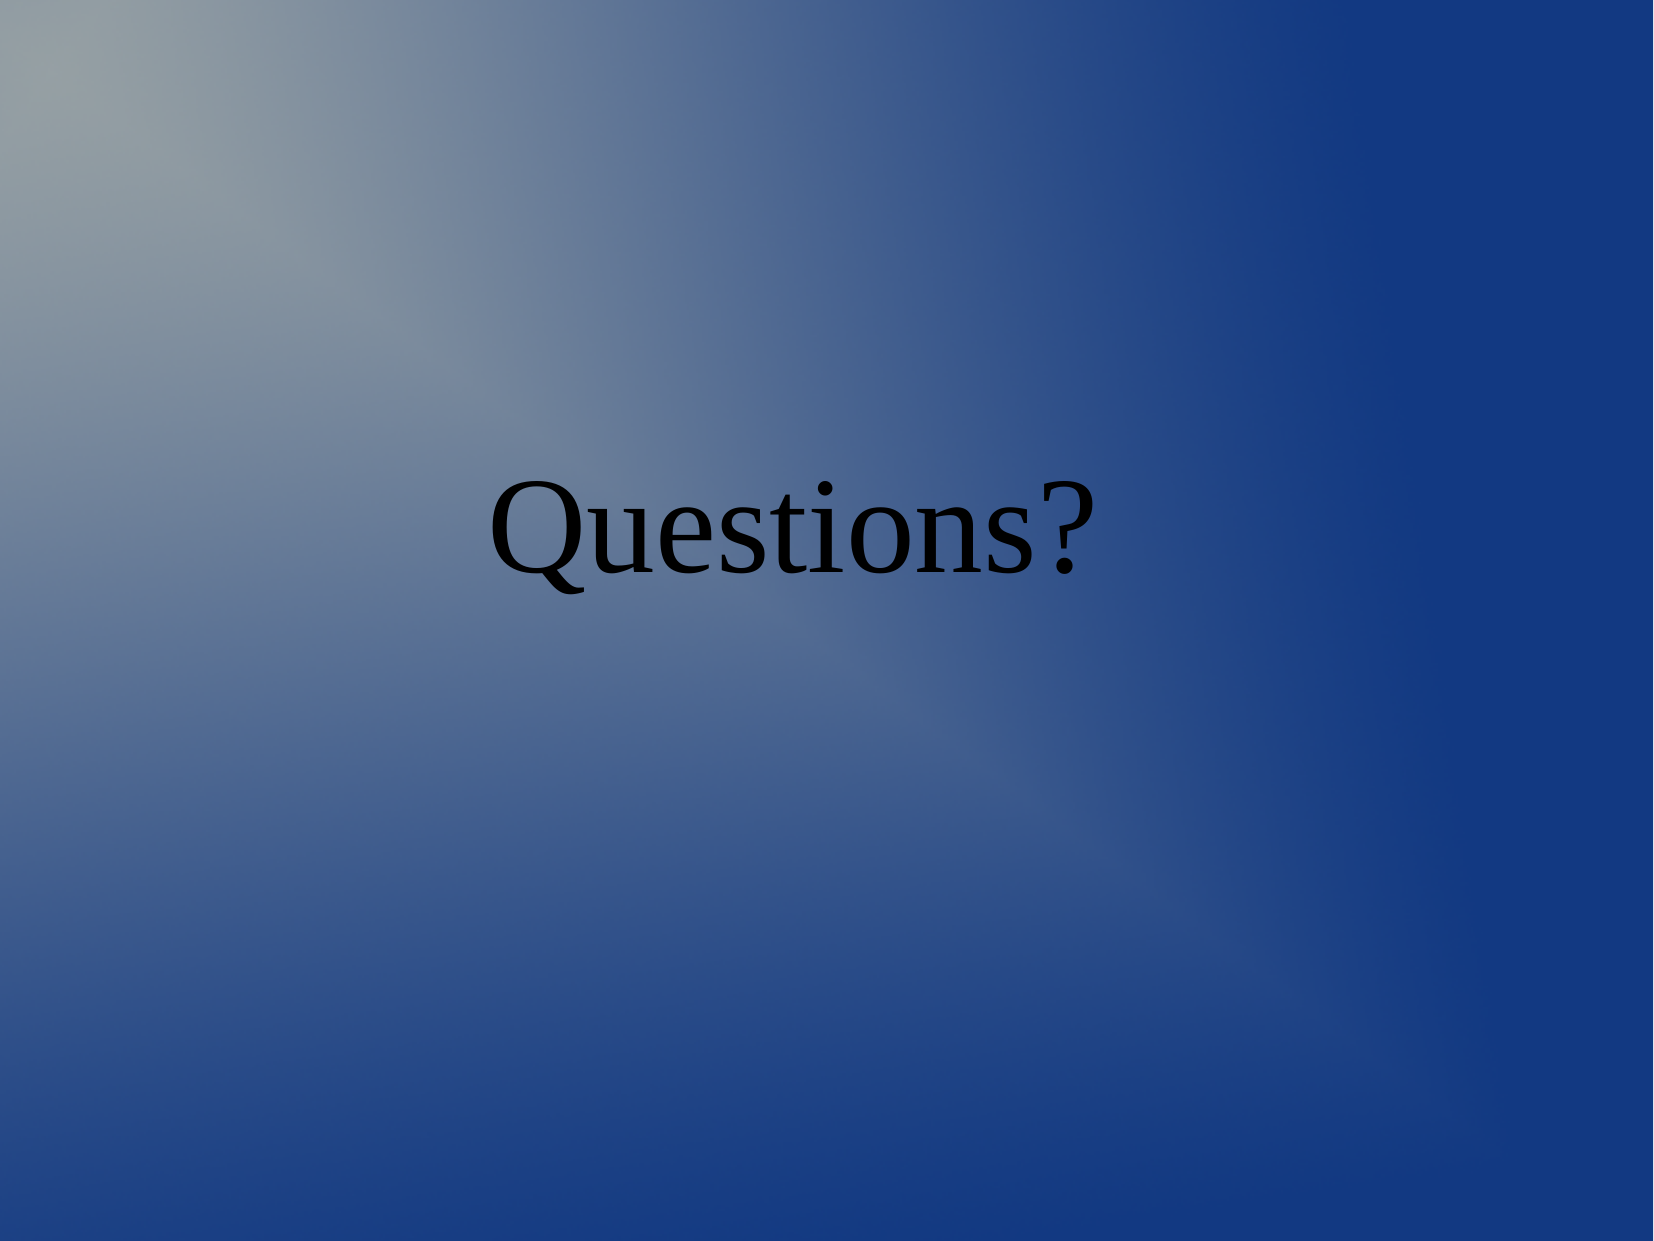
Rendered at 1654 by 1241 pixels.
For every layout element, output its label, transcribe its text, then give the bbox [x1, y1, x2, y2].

text_box Questions? [487, 450, 1163, 617]
picture [0, 0, 1654, 1241]
